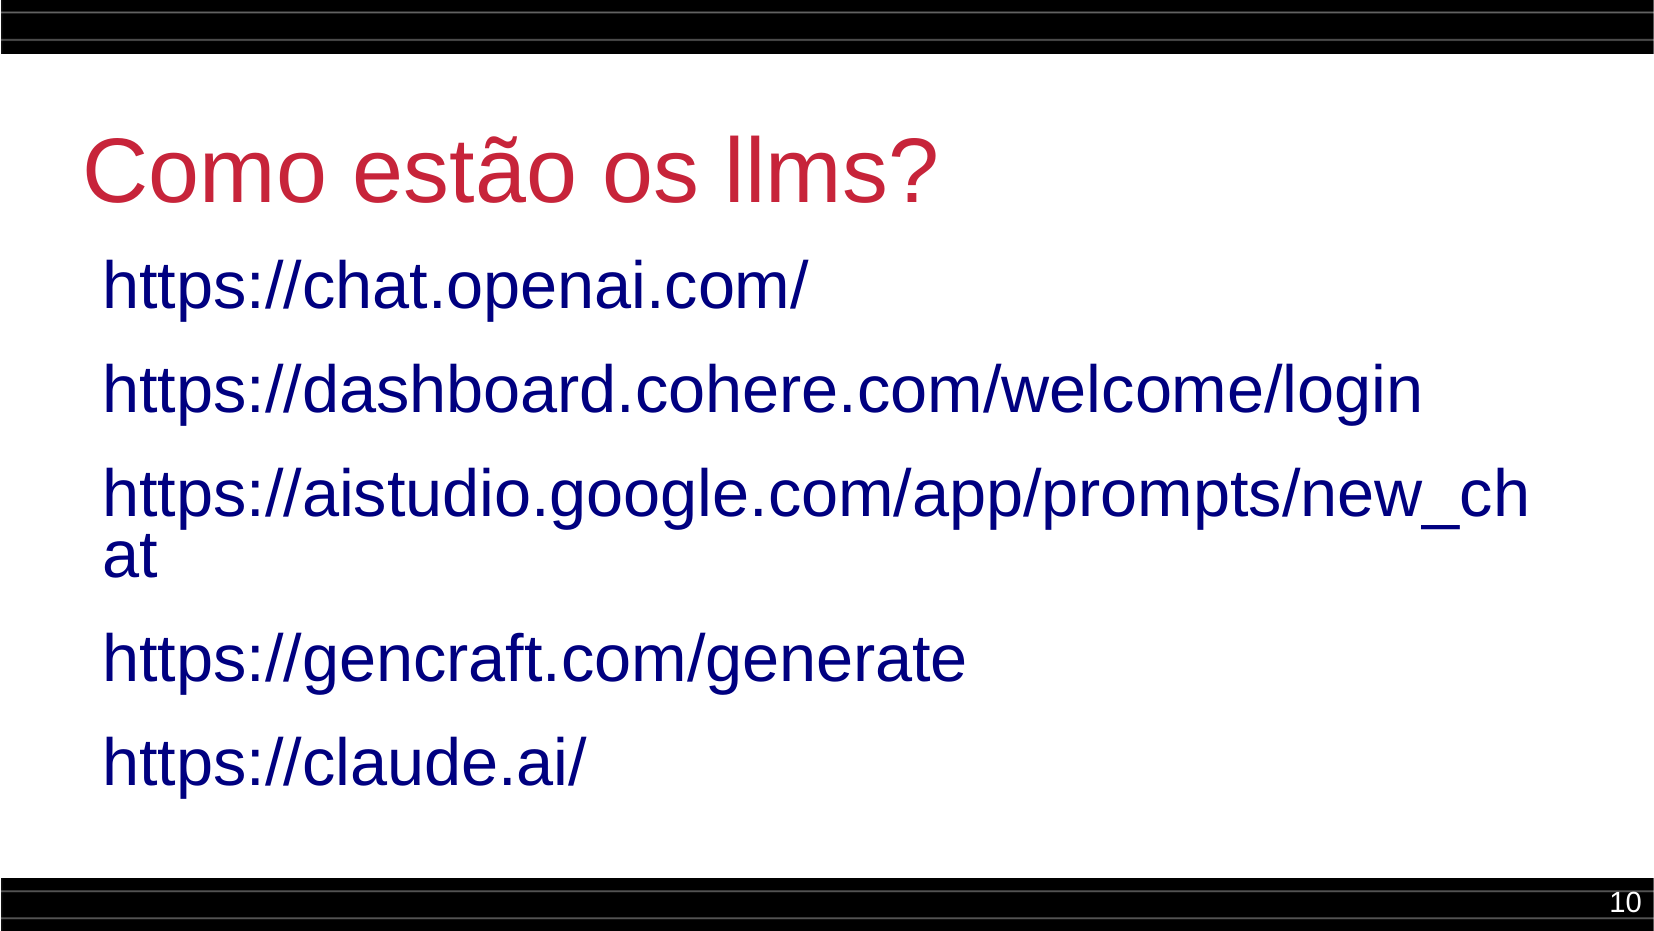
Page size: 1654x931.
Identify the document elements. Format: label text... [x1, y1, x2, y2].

list https://chat.openai.com/ https://dashboard.cohere.com/welcome/login https://aistudio.google.com/app/prompts/new_chat https://gencraft.com/generate https://claude.ai/ [31, 248, 1536, 863]
title Como estão os llms? [82, 92, 1571, 249]
picture [1, 878, 1654, 931]
picture [1, 0, 1654, 54]
